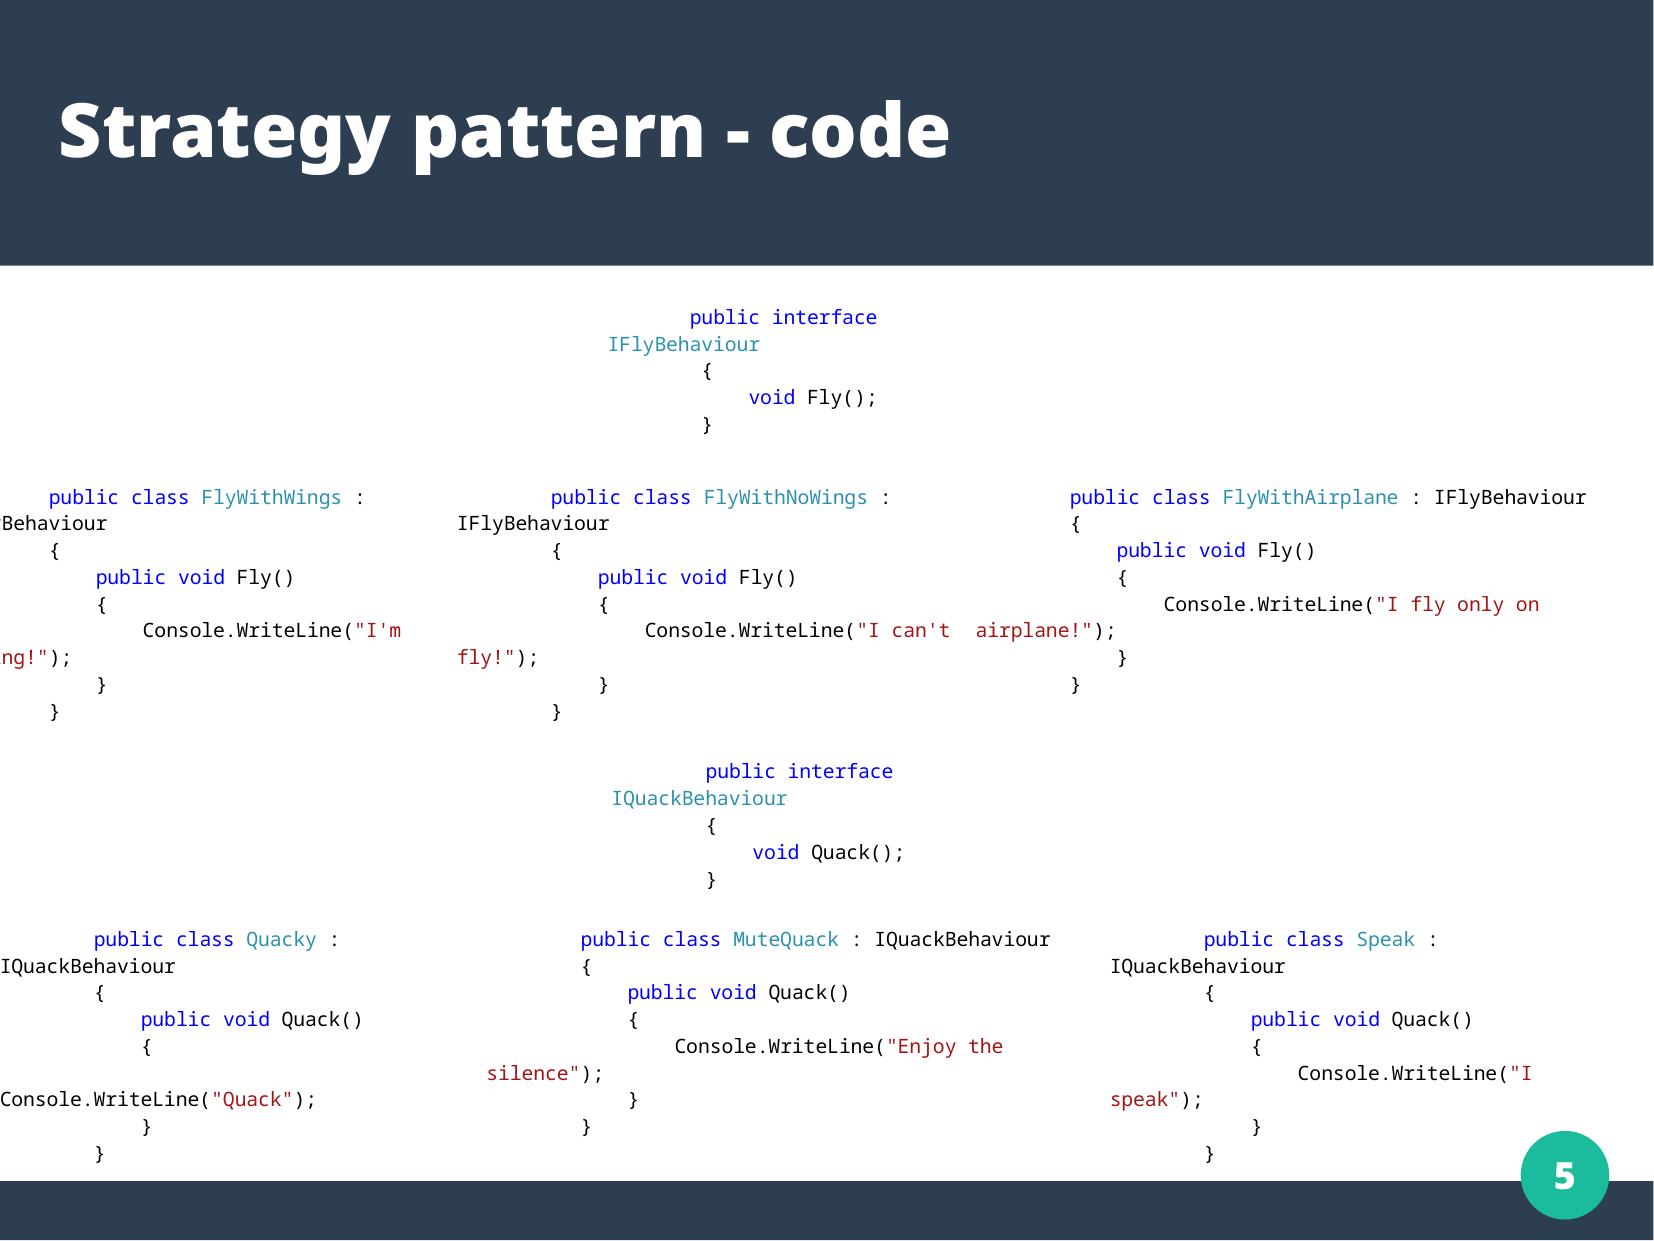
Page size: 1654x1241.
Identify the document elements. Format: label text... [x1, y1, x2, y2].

text_box public class FlyWithAirplane : IFlyBehaviour { public void Fly() { Console.WriteLine("I fly only on airplane!"); } } [960, 475, 1647, 630]
text_box public class Speak : IQuackBehaviour { public void Quack() { Console.WriteLine("I speak"); } } [1095, 917, 1609, 1072]
text_box public class MuteQuack : IQuackBehaviour { public void Quack() { Console.WriteLine("Enjoy the silence"); } } [471, 917, 1093, 1072]
text_box public class FlyWithWings : IFlyBehaviour { public void Fly() { Console.WriteLine("I'm flying!"); } } [0, 475, 442, 630]
text_box public interface IQuackBehaviour { void Quack(); } [596, 750, 1057, 845]
text_box public interface IFlyBehaviour { void Fly(); } [592, 295, 1021, 391]
title Strategy pattern - code [59, 49, 1595, 207]
text_box public class FlyWithNoWings : IFlyBehaviour { public void Fly() { Console.WriteLine("I can't fly!"); } } [442, 475, 960, 630]
text_box public class Quacky : IQuackBehaviour { public void Quack() { Console.WriteLine("Quack"); } } [0, 917, 471, 1072]
